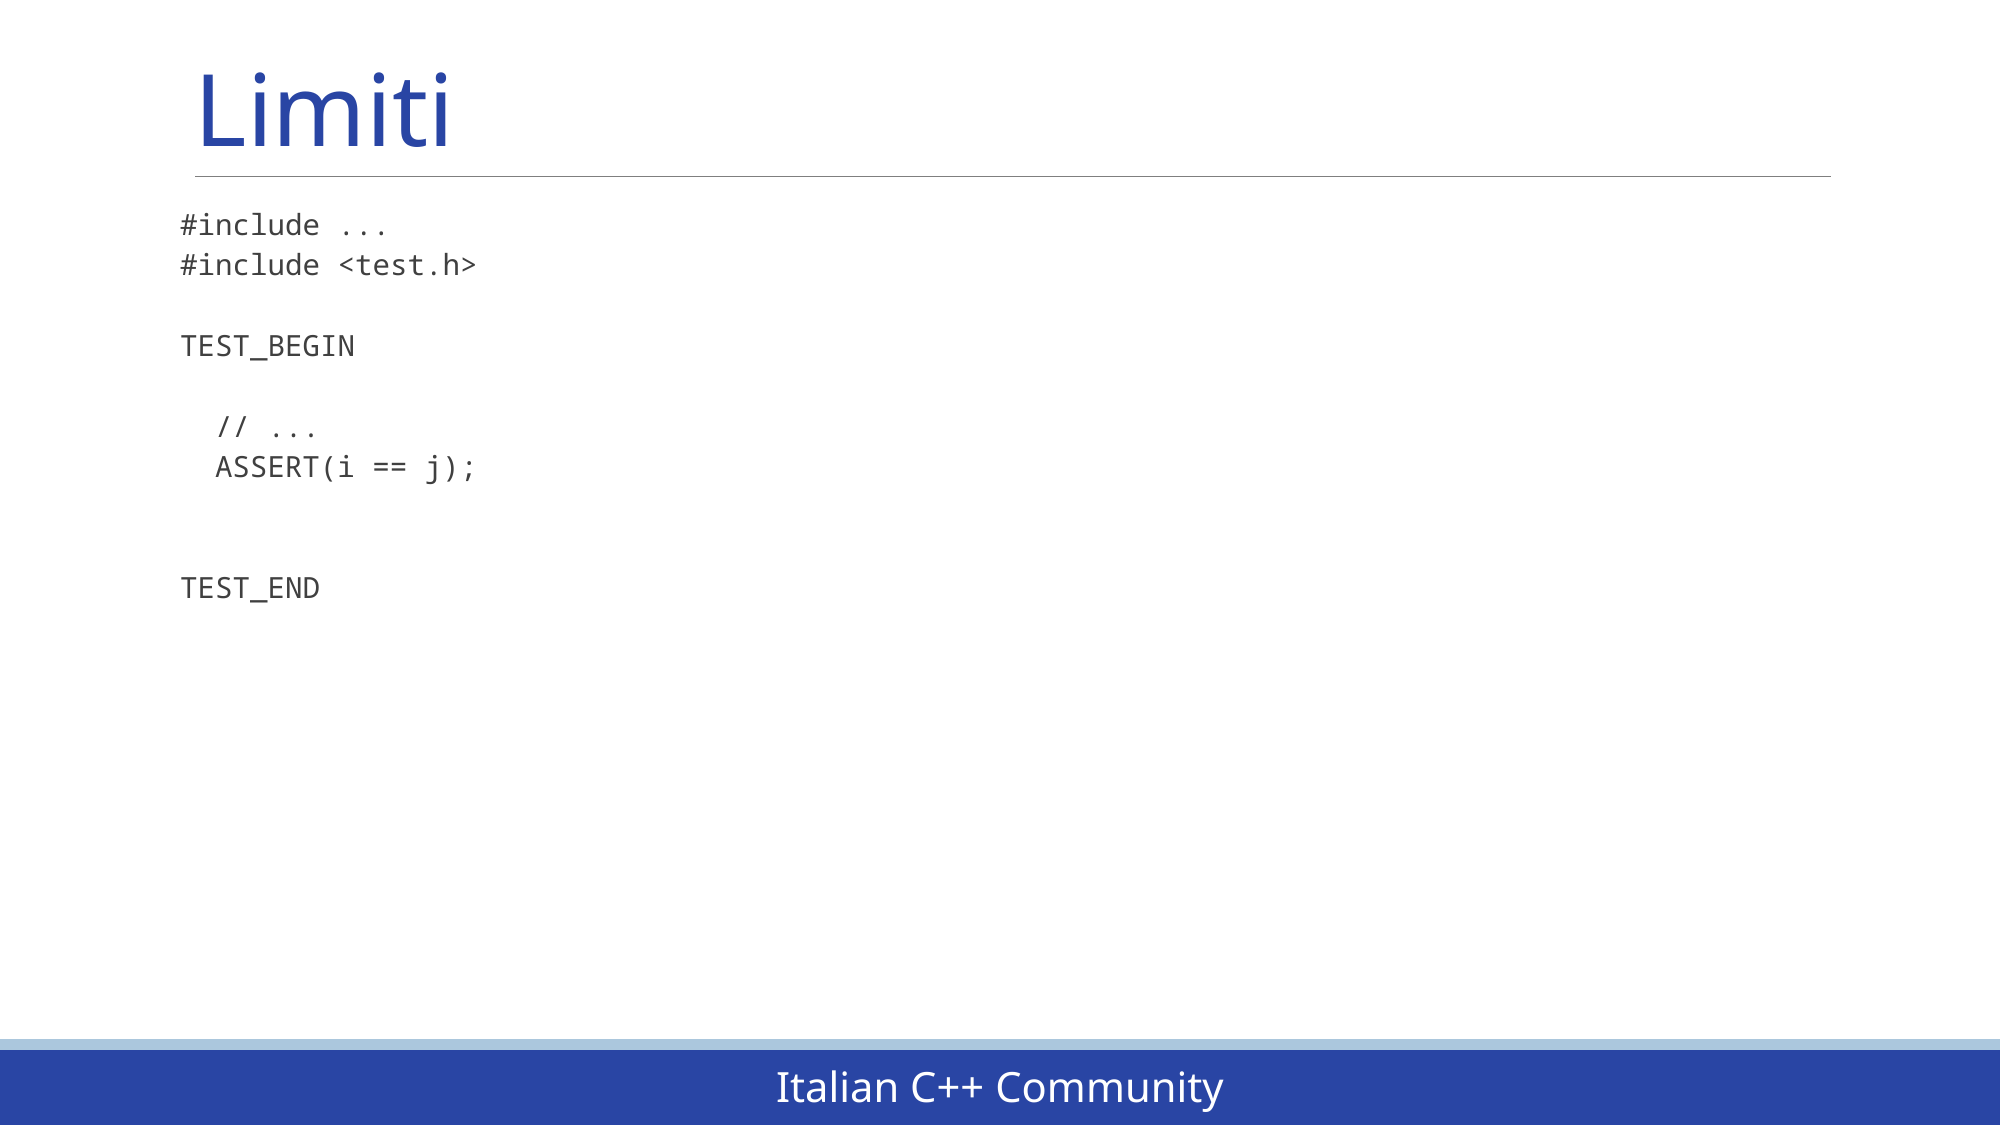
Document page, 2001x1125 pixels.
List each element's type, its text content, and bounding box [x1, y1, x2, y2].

title Limiti [179, 2, 1830, 175]
list #include ... #include <test.h> TEST_BEGIN // ... ASSERT(i == j); TEST_END [179, 202, 1830, 1011]
